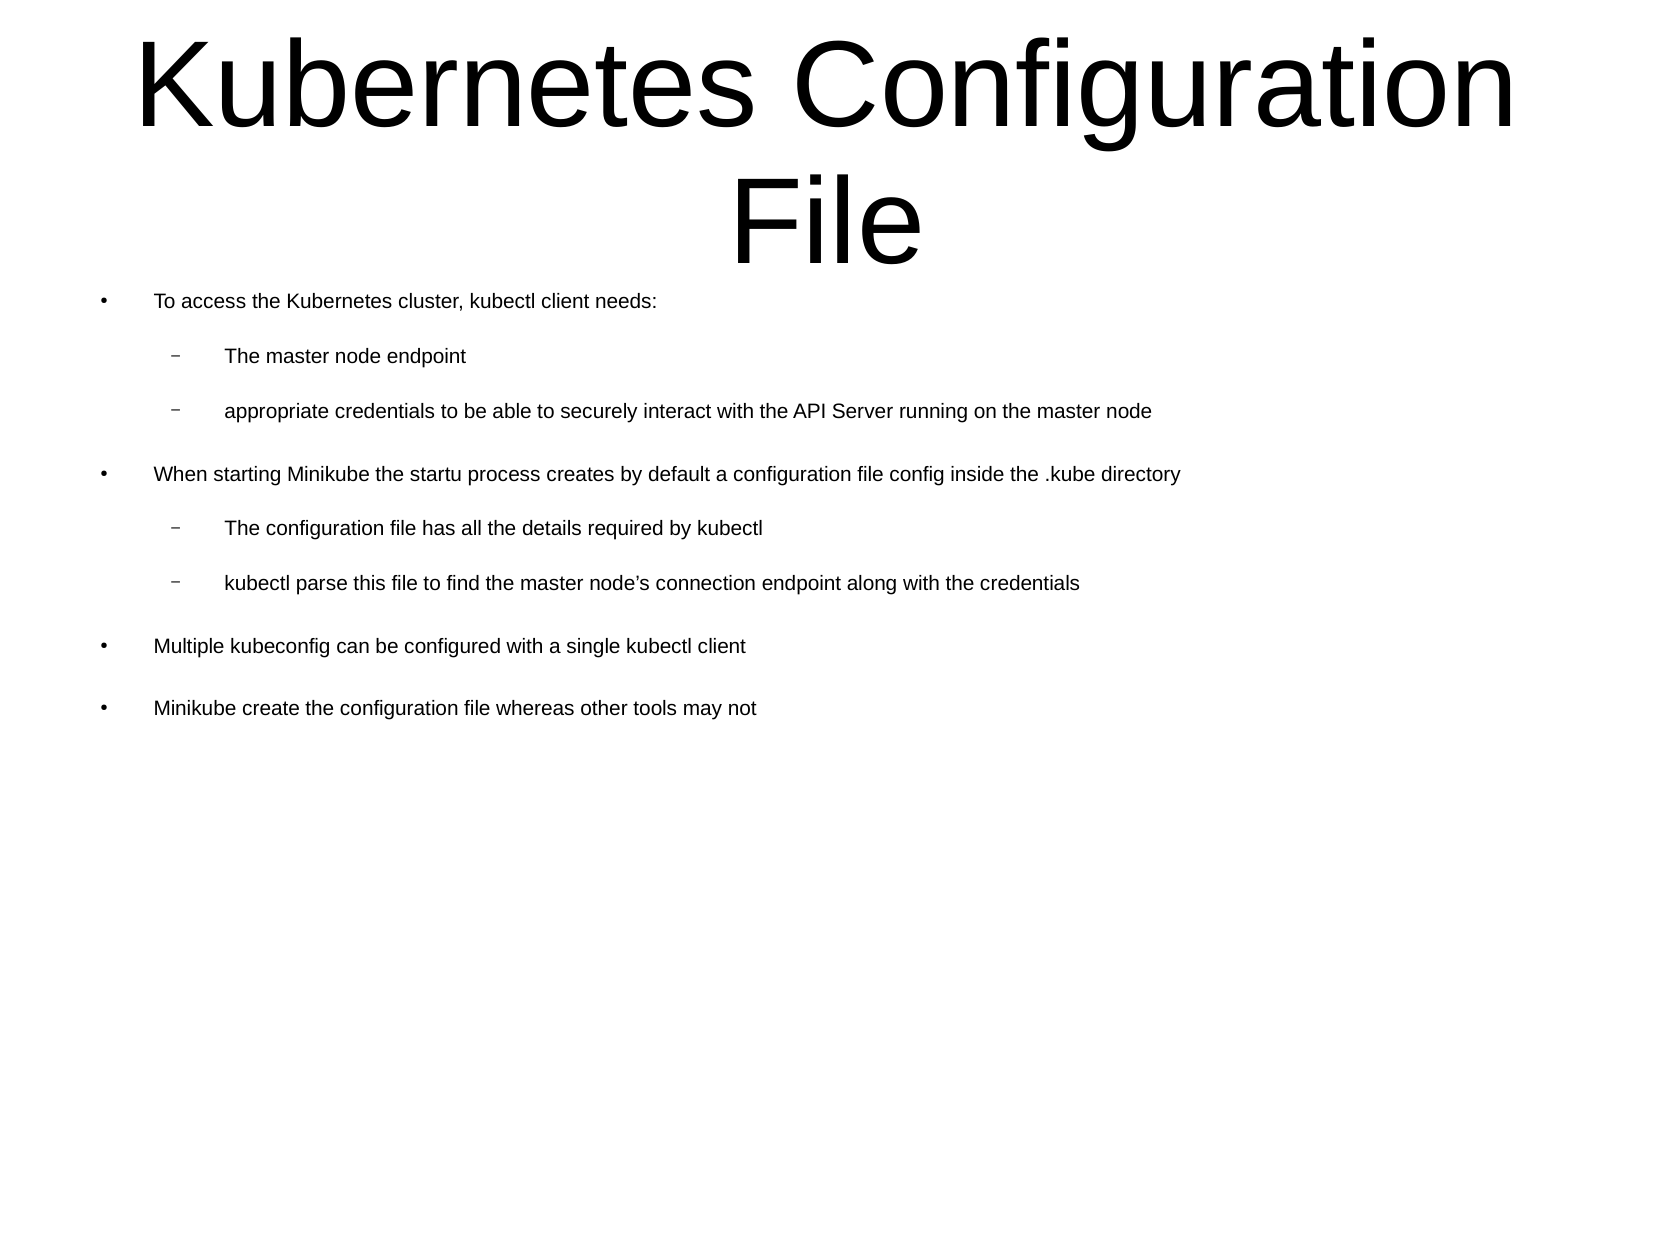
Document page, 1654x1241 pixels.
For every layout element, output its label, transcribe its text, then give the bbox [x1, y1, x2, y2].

list To access the Kubernetes cluster, kubectl client needs: The master node endpoint appropriate credentials to be able to securely interact with the API Server running on the master node When starting Minikube the startu process creates by default a configuration file config inside the .kube directory The configuration file has all the details required by kubectl kubectl parse this file to find the master node’s connection endpoint along with the credentials Multiple kubeconfig can be configured with a single kubectl client Minikube create the configuration file whereas other tools may not [82, 290, 1621, 1216]
title Kubernetes Configuration File [82, 16, 1571, 290]
